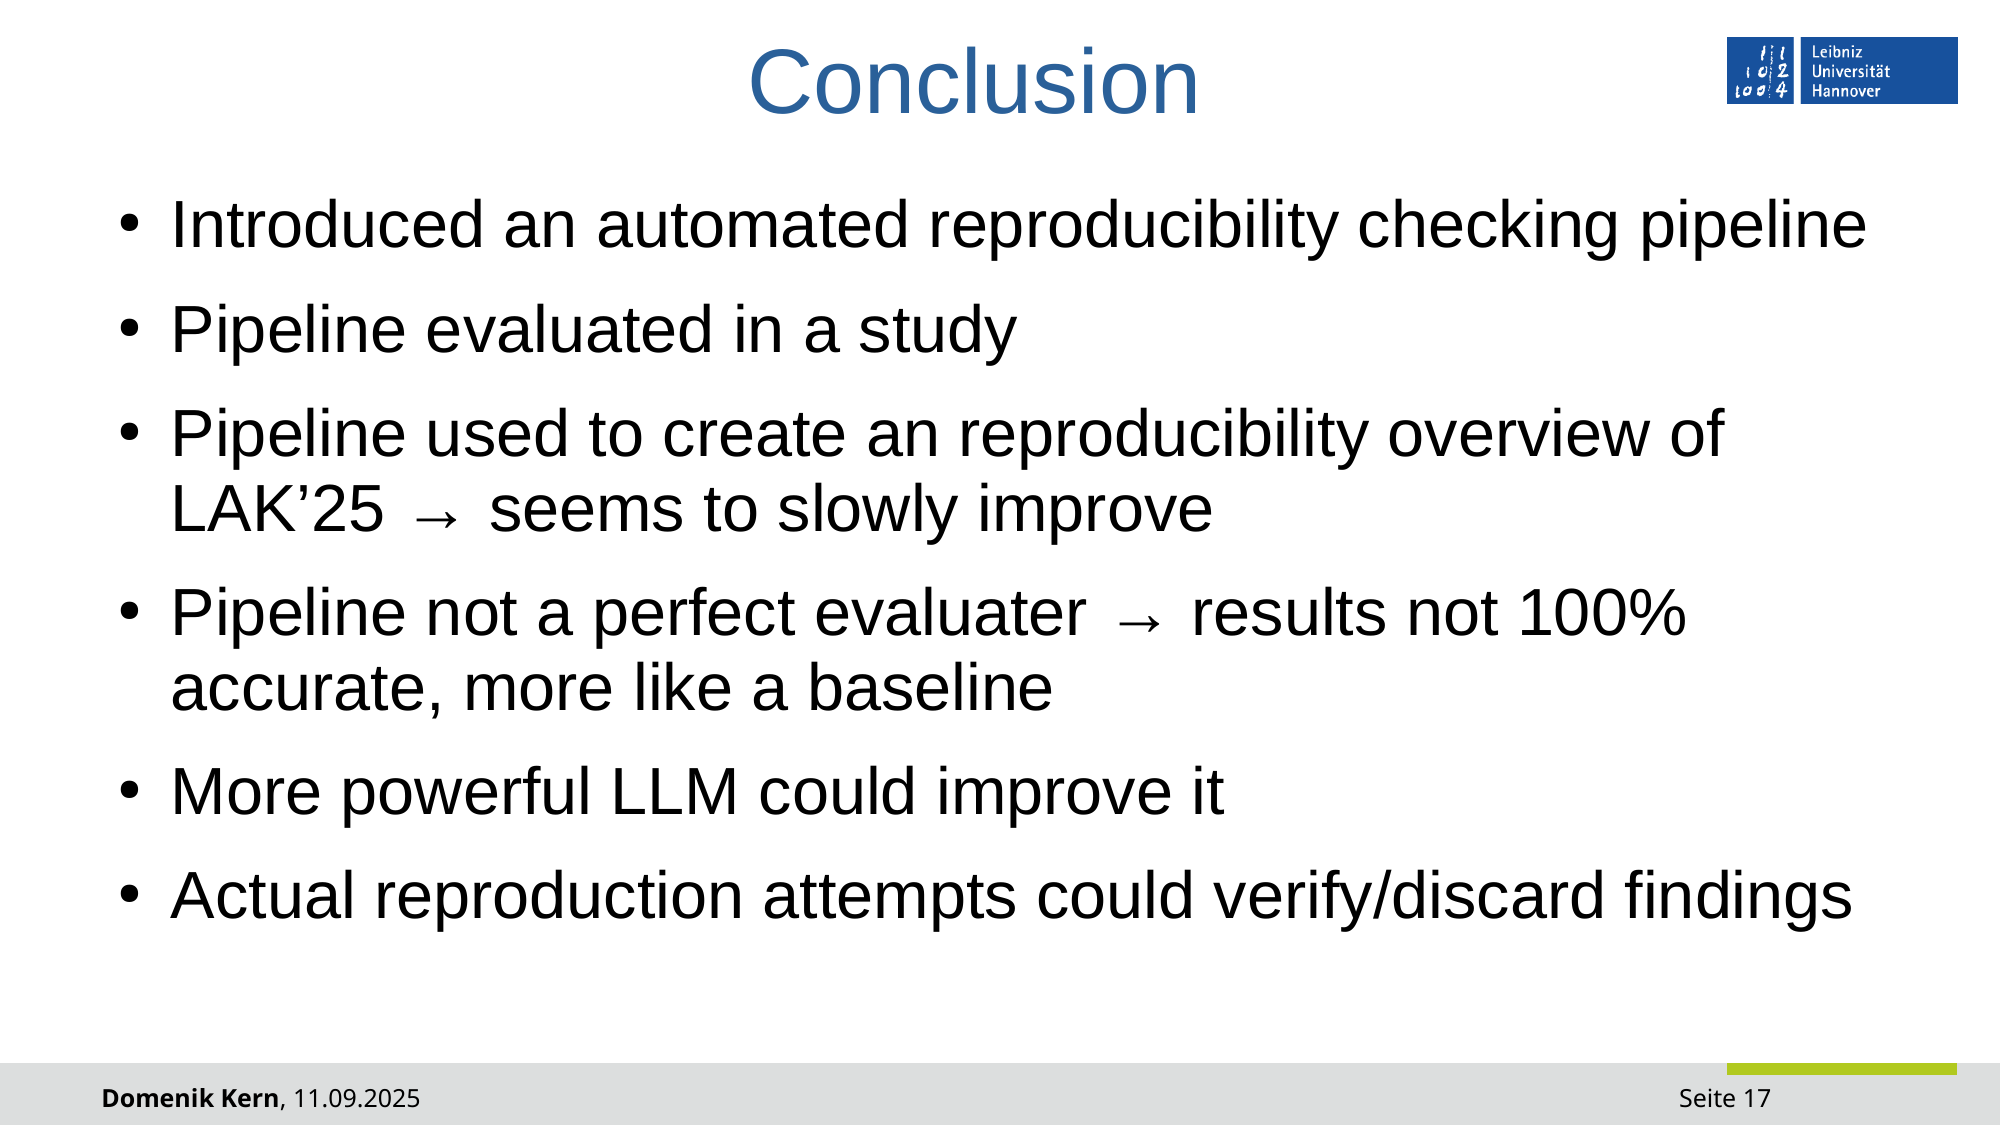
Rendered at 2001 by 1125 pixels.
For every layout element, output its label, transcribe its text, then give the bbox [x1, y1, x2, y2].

list Introduced an automated reproducibility checking pipeline Pipeline evaluated in a study Pipeline used to create an reproducibility overview of LAK’25 → seems to slowly improve Pipeline not a perfect evaluater → results not 100% accurate, more like a baseline More powerful LLM could improve it Actual reproduction attempts could verify/discard findings [99, 187, 1900, 1013]
picture [1863, 37, 1958, 104]
title Conclusion [86, 6, 1863, 157]
